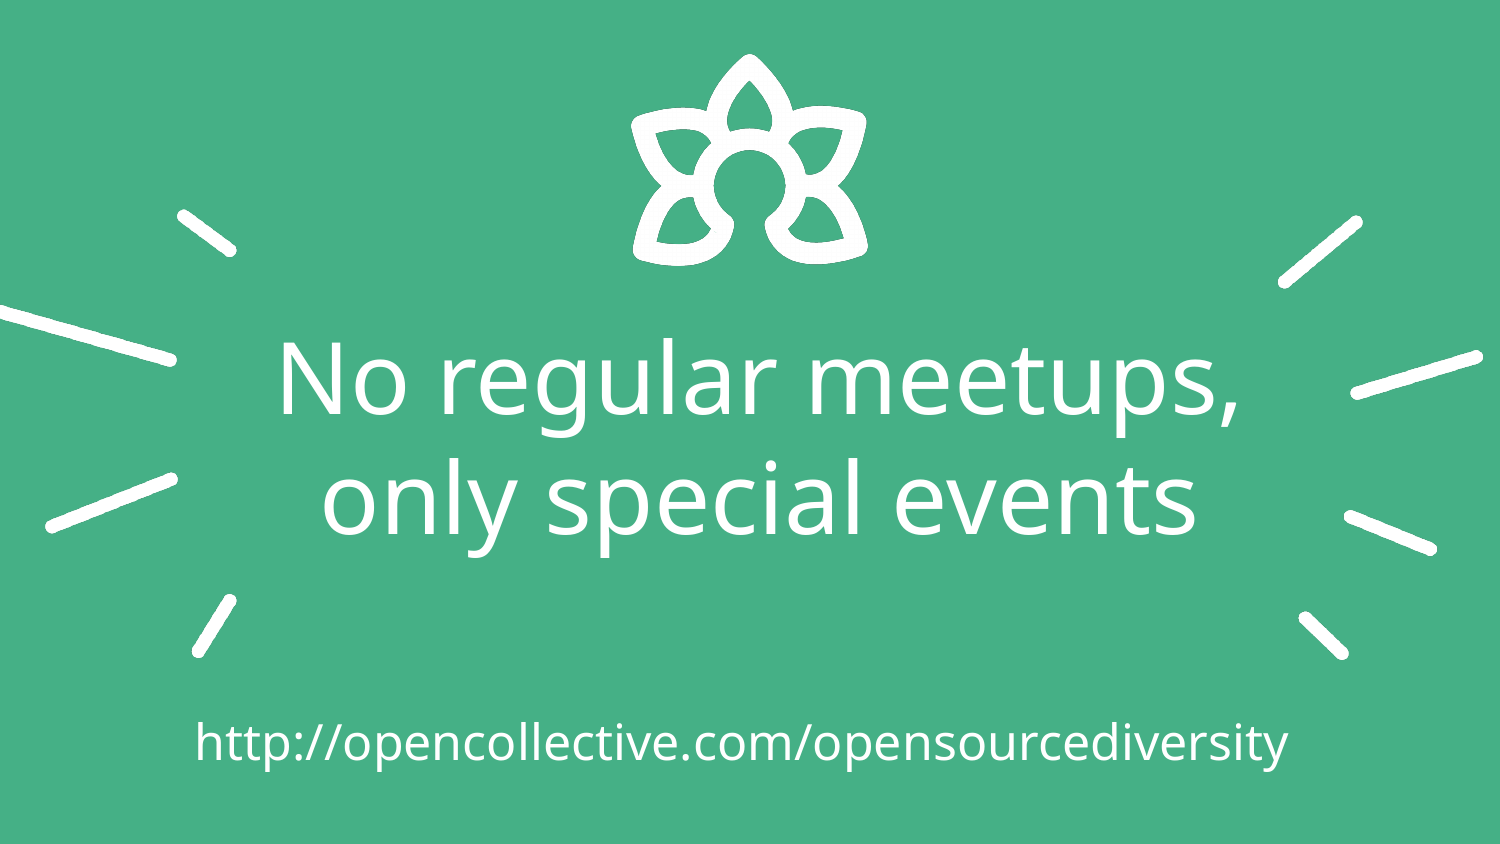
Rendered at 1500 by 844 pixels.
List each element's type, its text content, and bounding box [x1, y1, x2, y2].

picture [631, 54, 868, 266]
picture [0, 184, 254, 675]
text_box http://opencollective.com/opensourcediversity [172, 659, 1312, 822]
picture [1255, 198, 1500, 688]
text_box No regular meetups, only special events [254, 301, 1255, 659]
